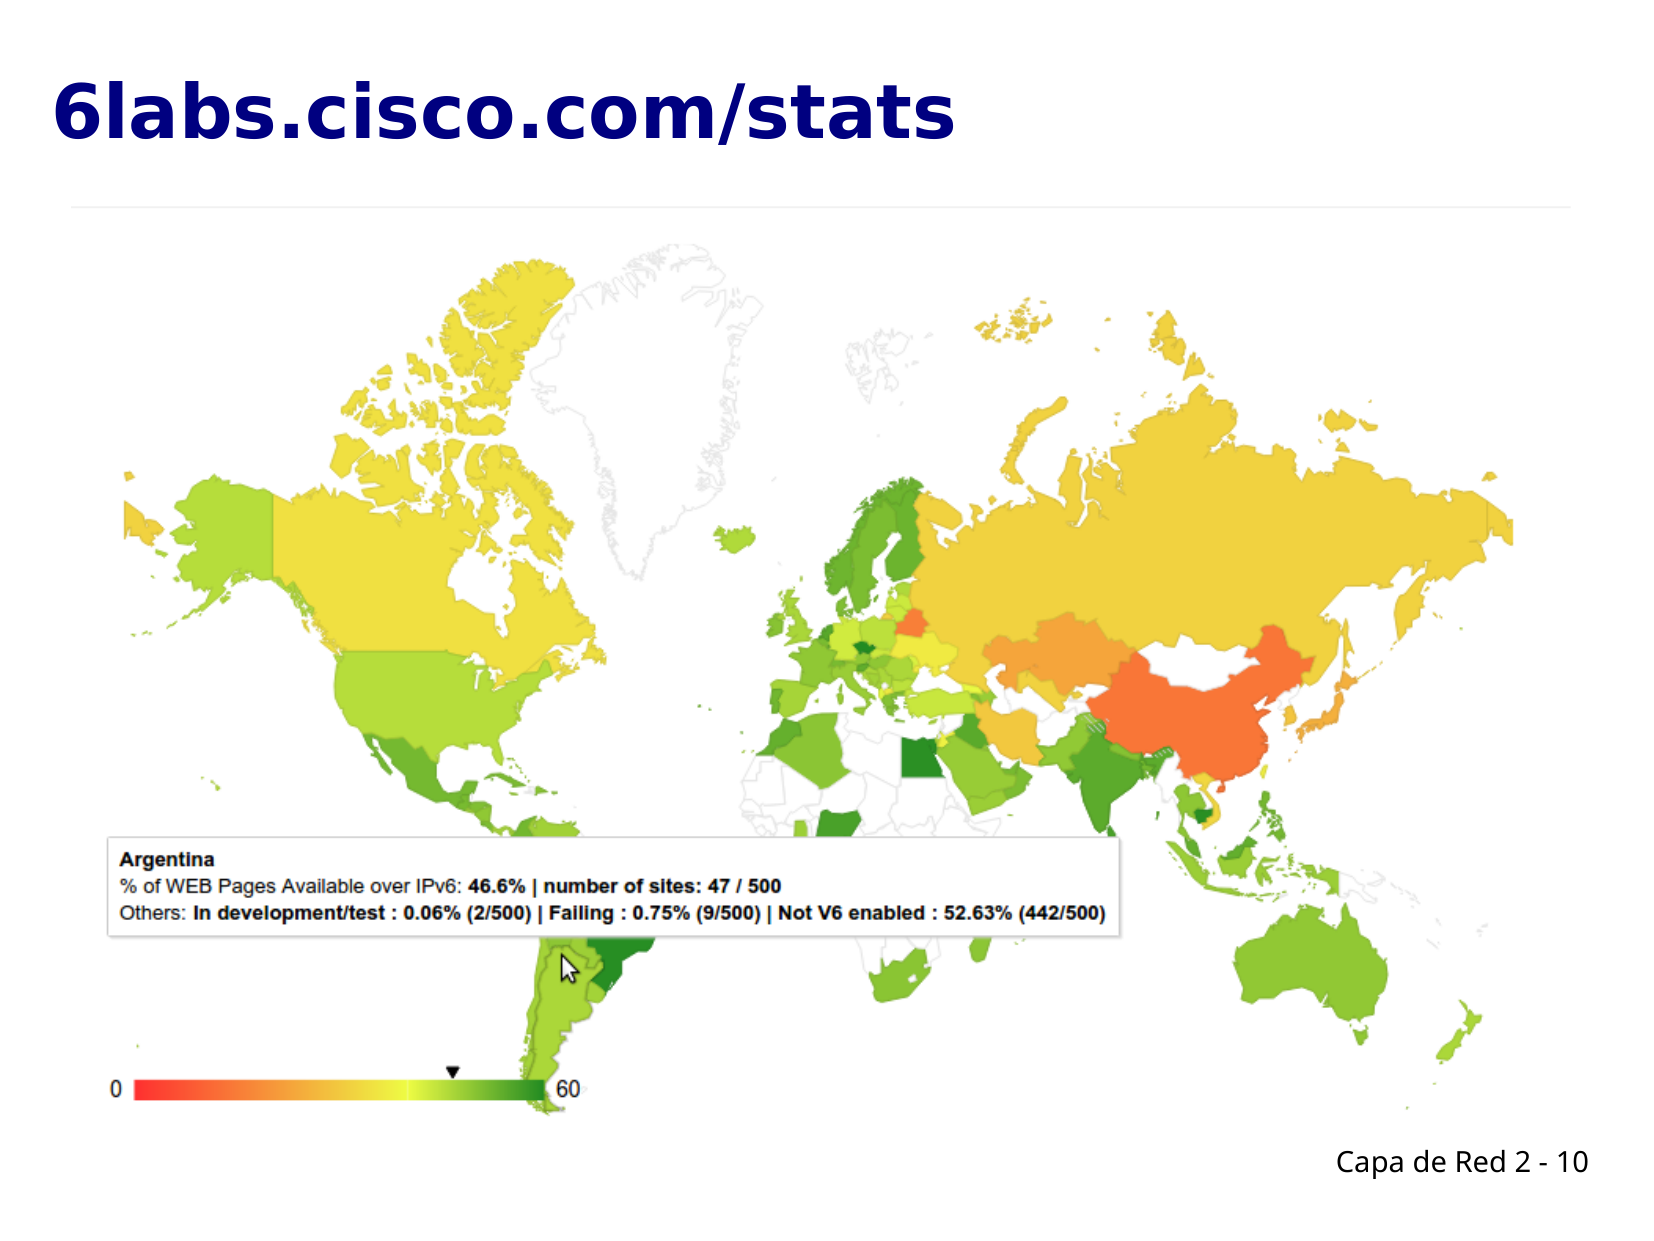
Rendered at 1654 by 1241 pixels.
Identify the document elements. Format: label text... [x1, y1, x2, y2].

picture [71, 183, 1571, 1140]
title 6labs.cisco.com/stats [51, 1, 1654, 225]
